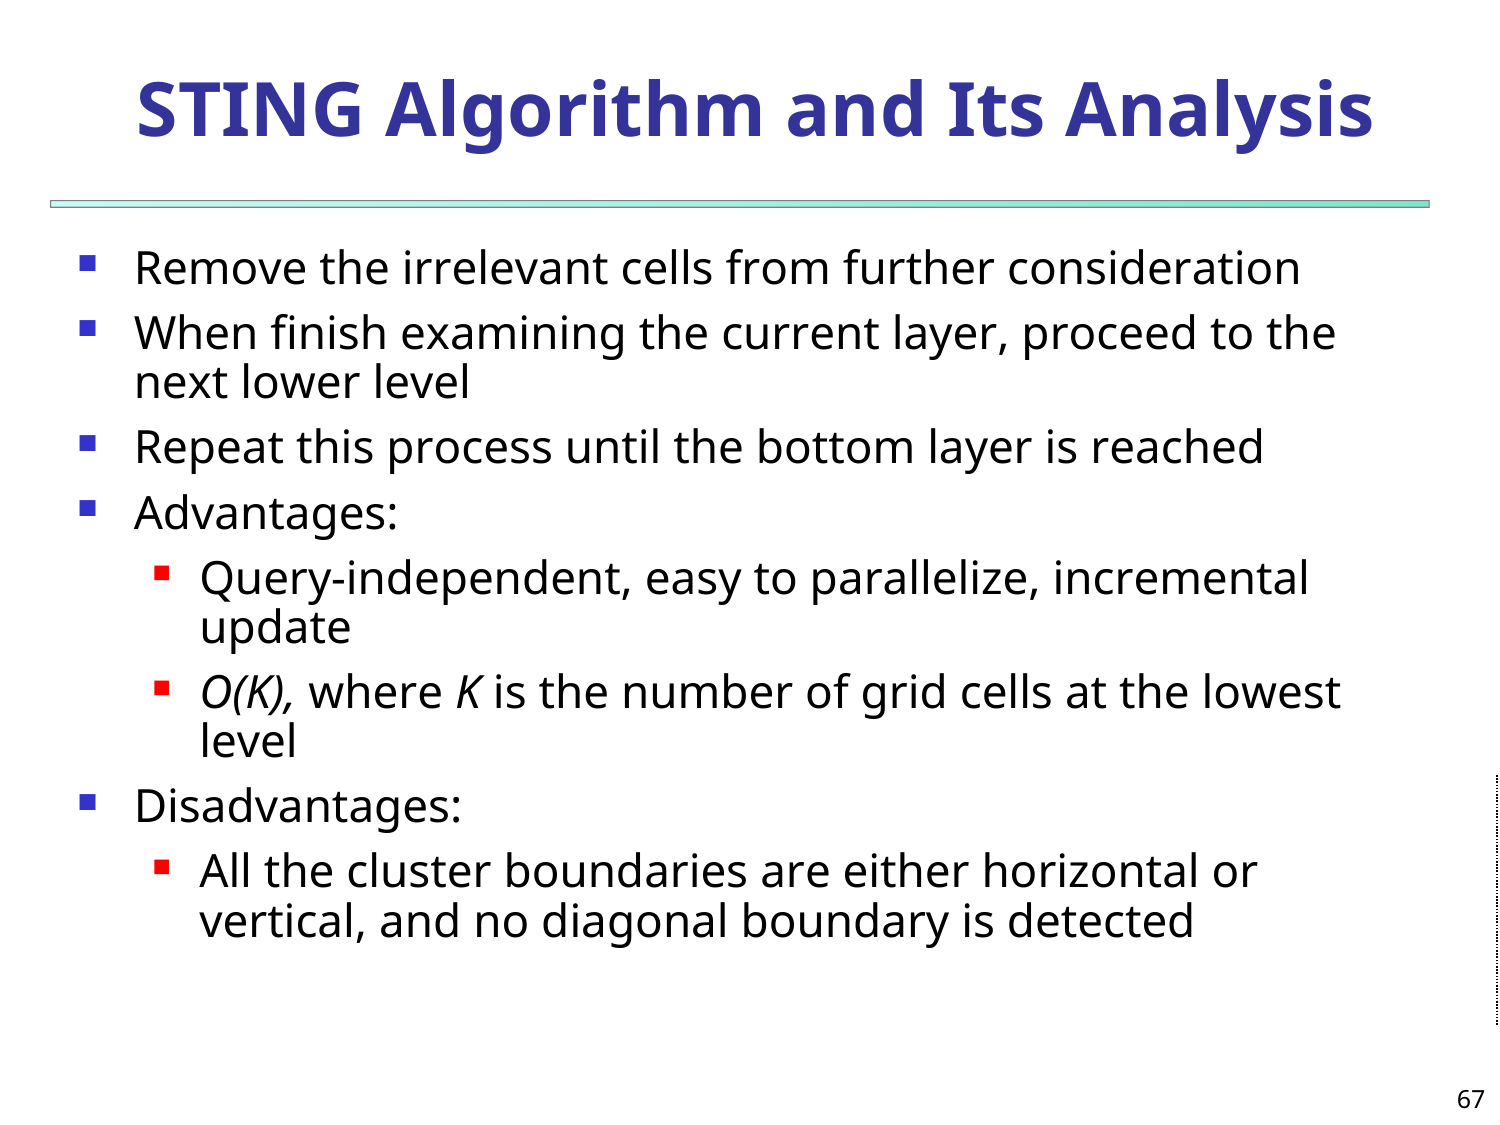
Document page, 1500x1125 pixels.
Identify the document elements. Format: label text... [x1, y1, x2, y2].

text_box 18 [1187, 1062, 1500, 1125]
title STING Algorithm and Its Analysis [50, 8, 1463, 204]
list Remove the irrelevant cells from further consideration When finish examining the current layer, proceed to the next lower level Repeat this process until the bottom layer is reached Advantages: Query-independent, easy to parallelize, incremental update O(K), where K is the number of grid cells at the lowest level Disadvantages: All the cluster boundaries are either horizontal or vertical, and no diagonal boundary is detected [62, 237, 1426, 1051]
